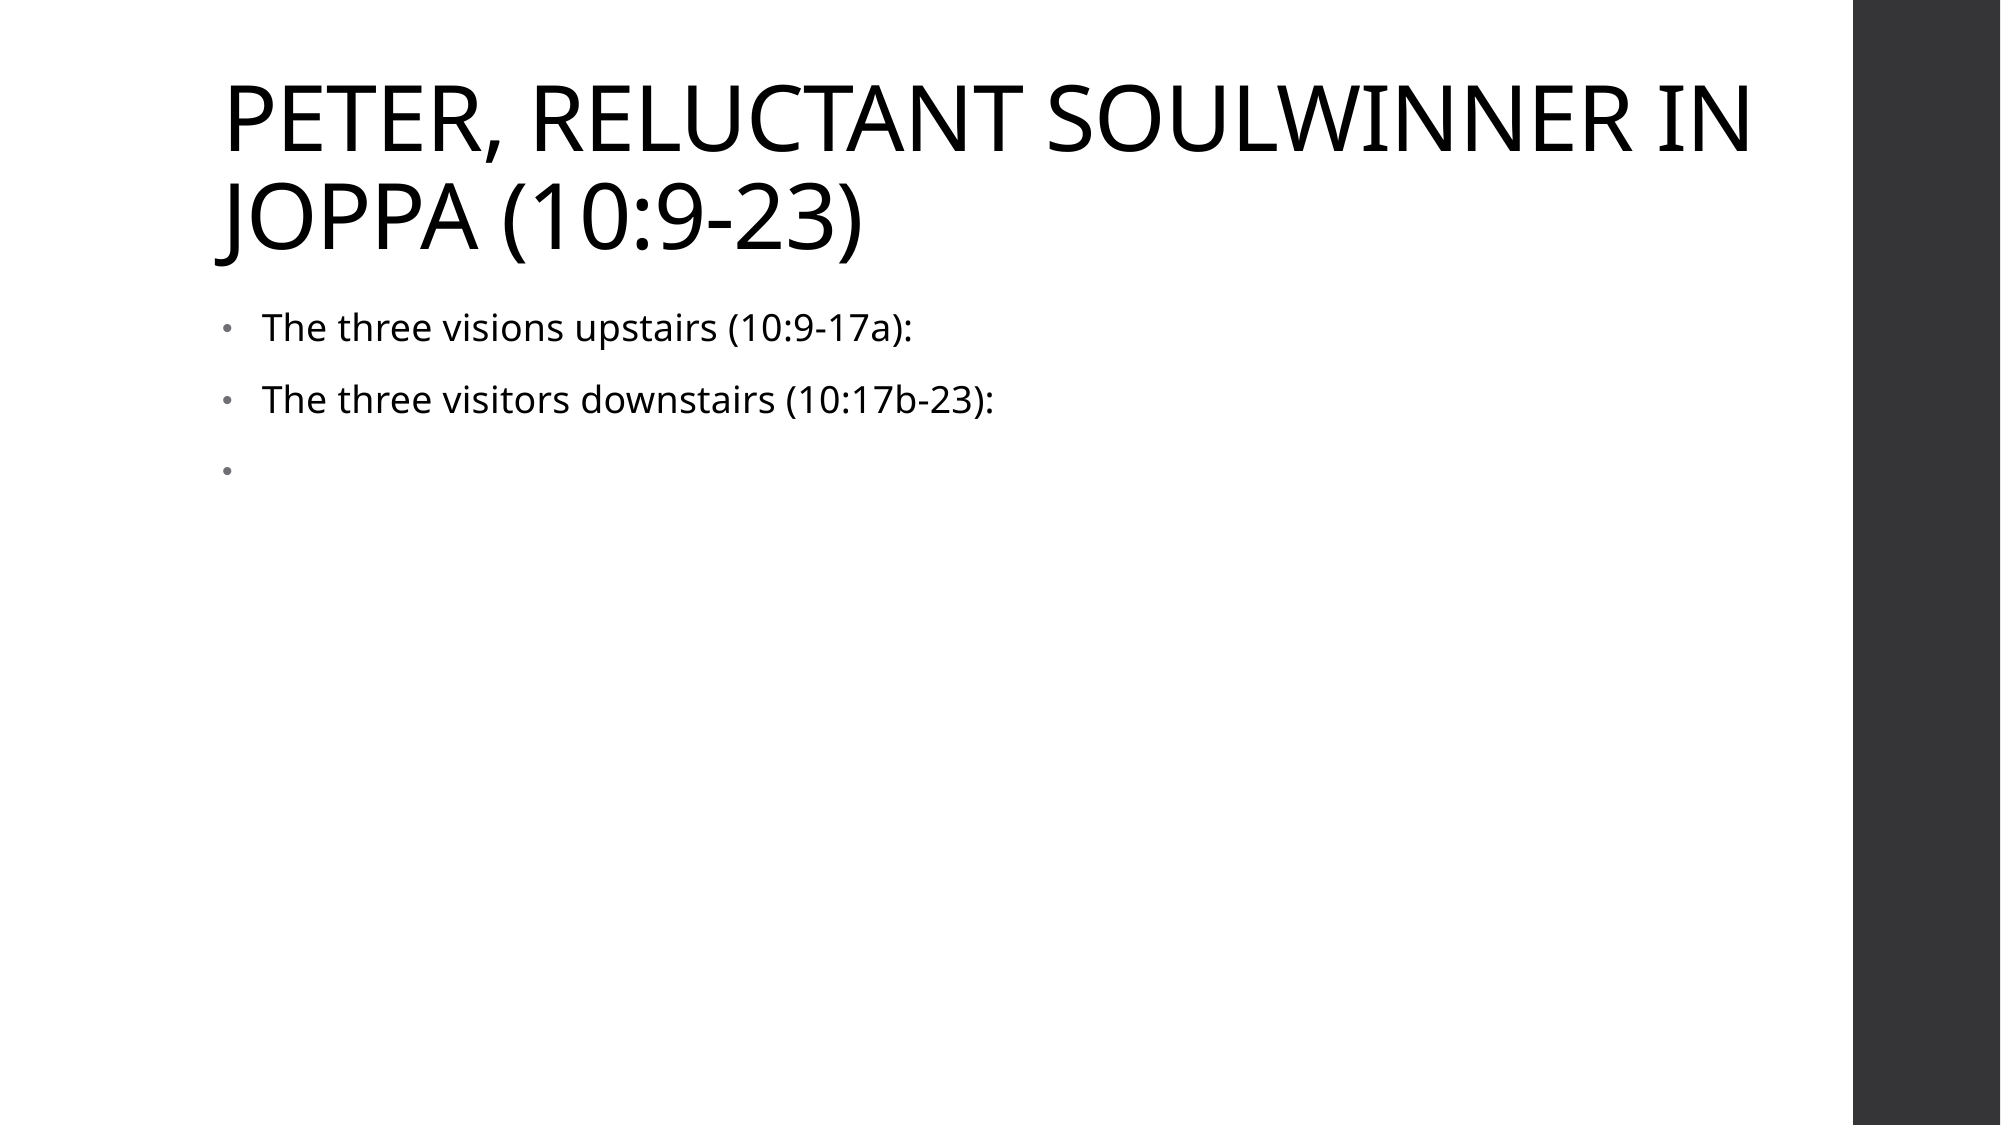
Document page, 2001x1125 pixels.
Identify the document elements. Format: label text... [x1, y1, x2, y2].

list The three visions upstairs (10:9-17a): The three visitors downstairs (10:17b-23): [206, 299, 1617, 1014]
title PETER, RELUCTANT SOULWINNER IN JOPPA (10:9-23) [206, 60, 1797, 278]
